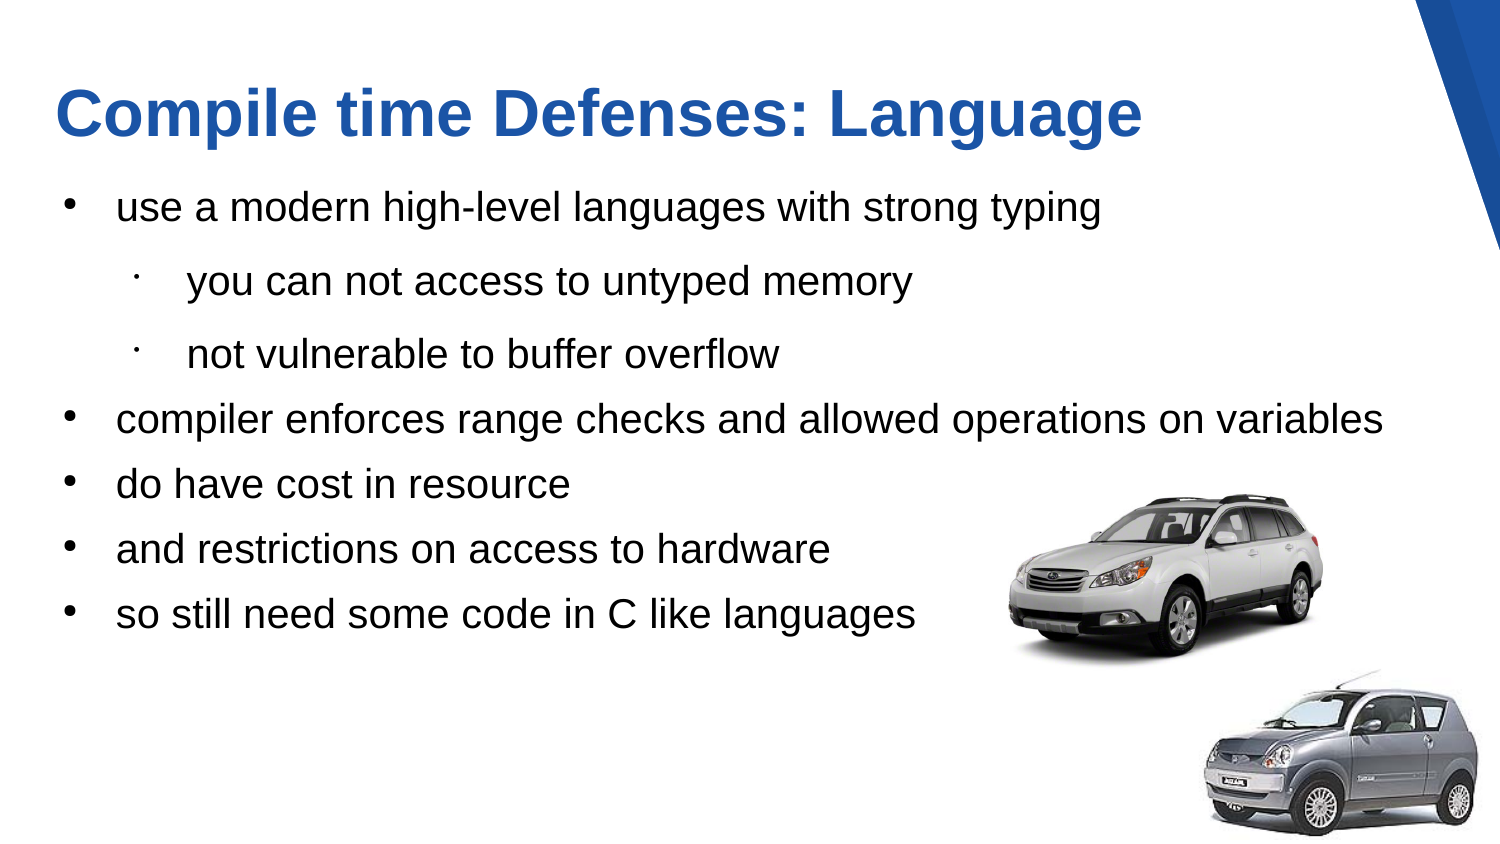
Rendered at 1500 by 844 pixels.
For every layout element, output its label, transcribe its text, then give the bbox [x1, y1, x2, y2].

list use a modern high-level languages with strong typing you can not access to untyped memory not vulnerable to buffer overflow compiler enforces range checks and allowed operations on variables do have cost in resource and restrictions on access to hardware so still need some code in C like languages [30, 165, 1486, 710]
title Compile time Defenses: Language [40, 97, 1306, 166]
picture [995, 454, 1486, 841]
